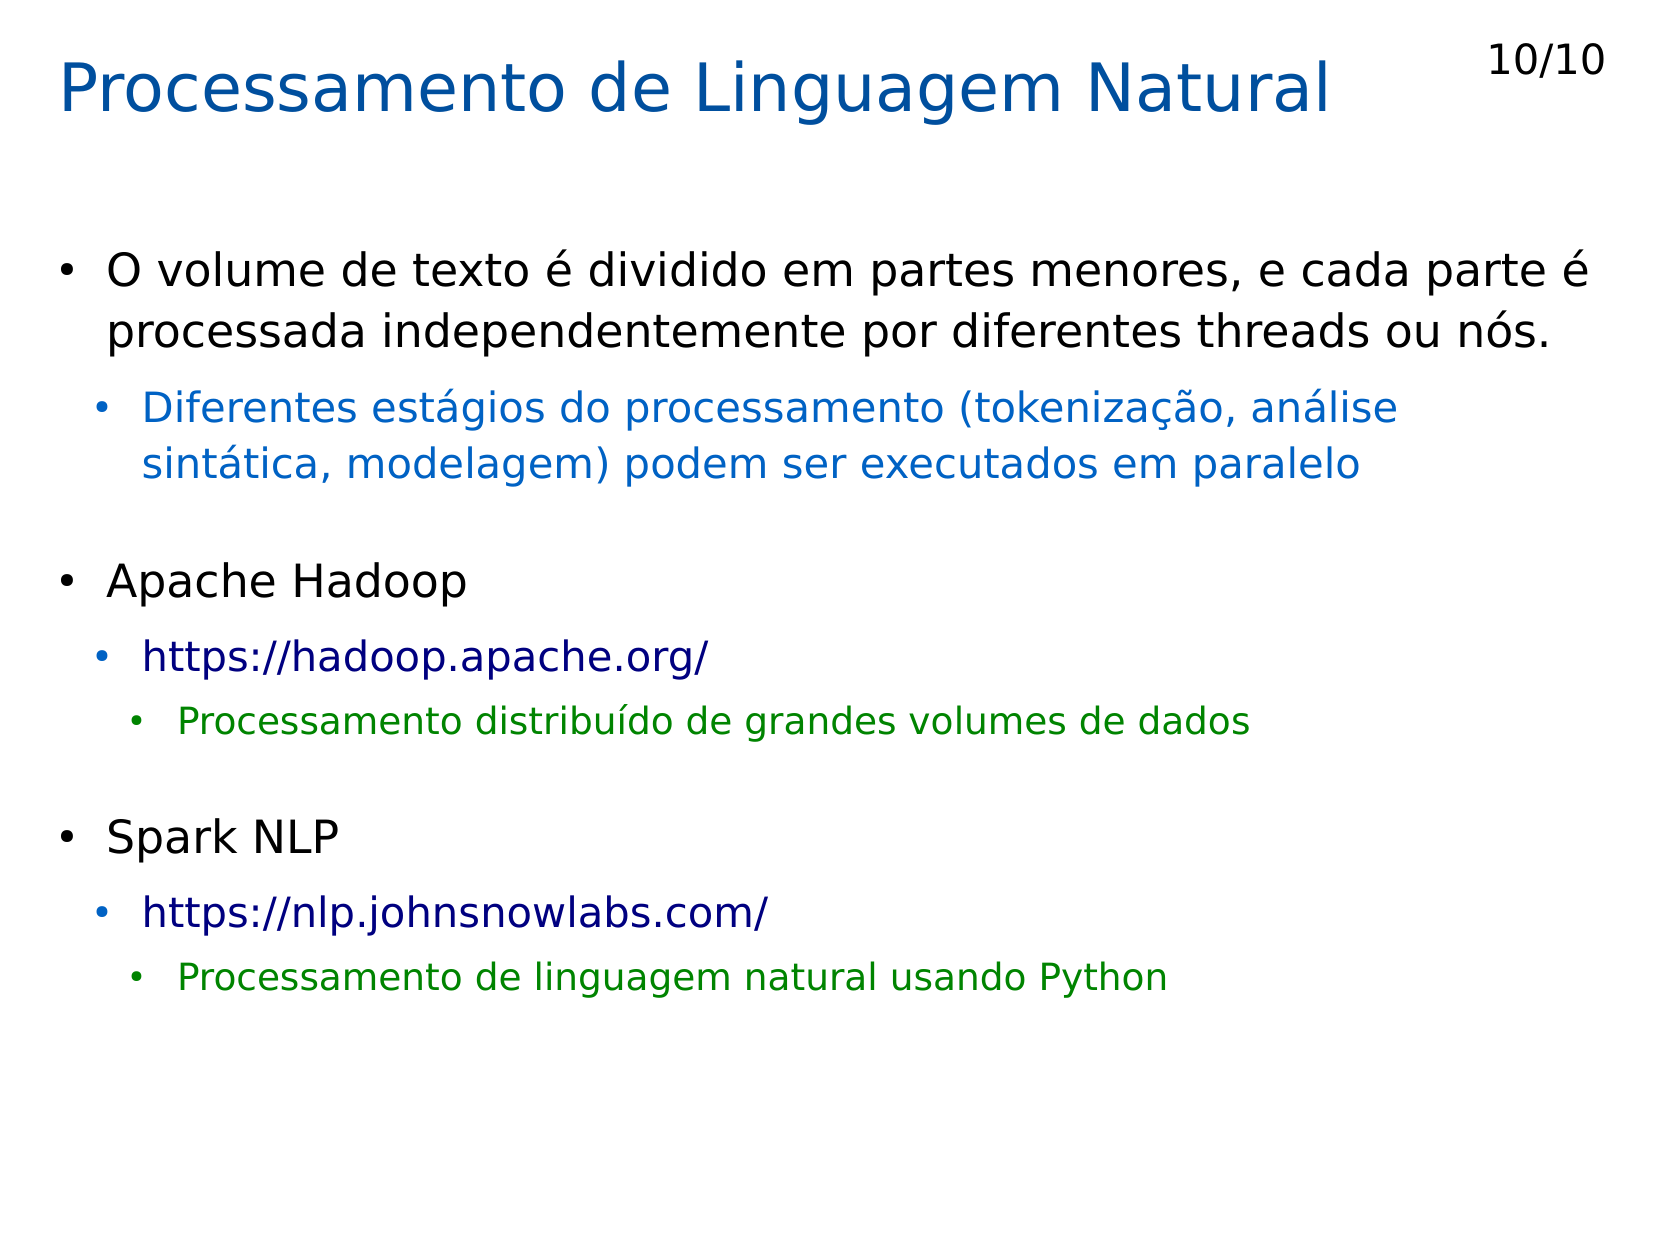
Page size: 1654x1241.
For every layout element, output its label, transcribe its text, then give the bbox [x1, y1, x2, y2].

list O volume de texto é dividido em partes menores, e cada parte é processada independentemente por diferentes threads ou nós. Diferentes estágios do processamento (tokenização, análise sintática, modelagem) podem ser executados em paralelo Apache Hadoop https://hadoop.apache.org/ Processamento distribuído de grandes volumes de dados Spark NLP https://nlp.johnsnowlabs.com/ Processamento de linguagem natural usando Python [59, 236, 1595, 1211]
title Processamento de Linguagem Natural [59, 29, 1506, 148]
